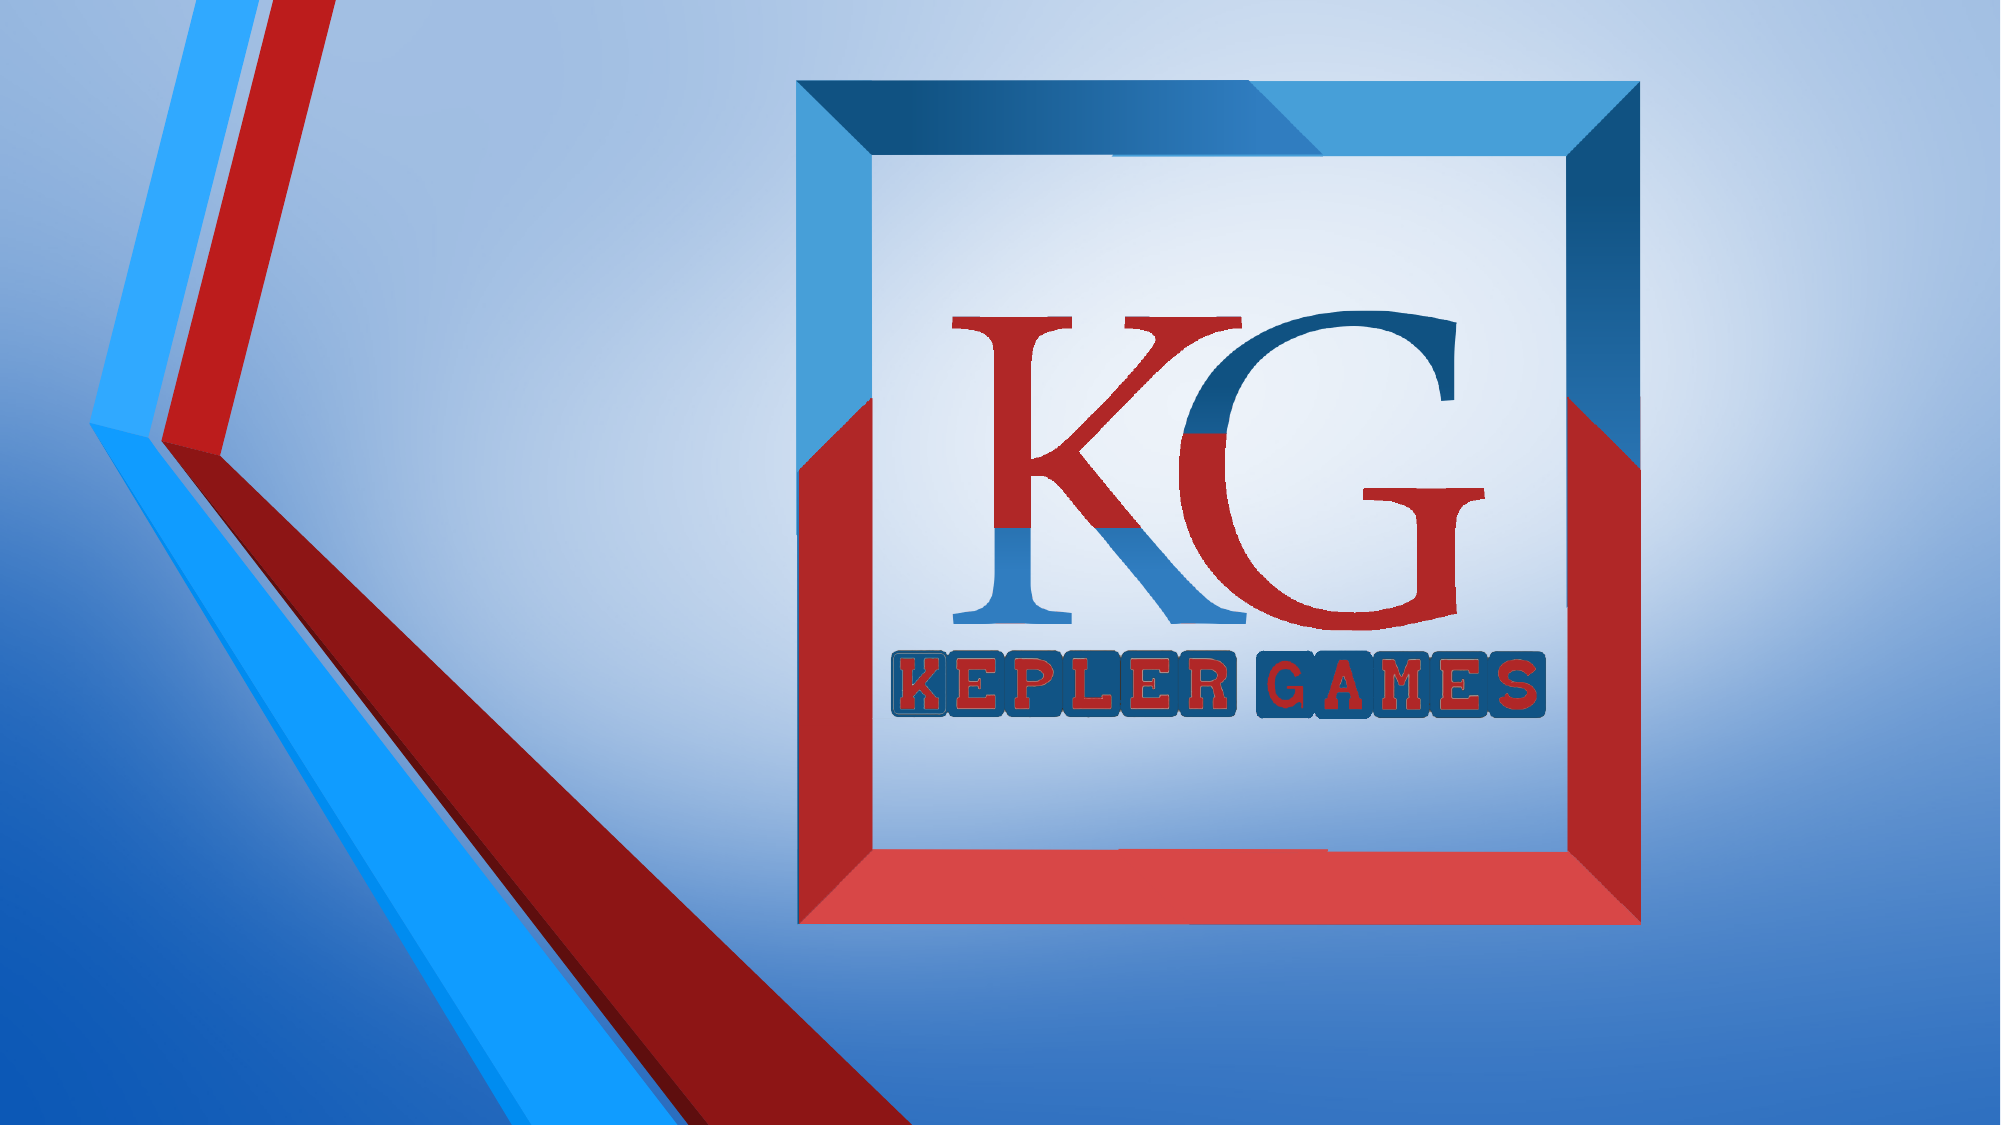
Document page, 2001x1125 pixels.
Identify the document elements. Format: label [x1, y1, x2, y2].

picture [796, 80, 1641, 925]
